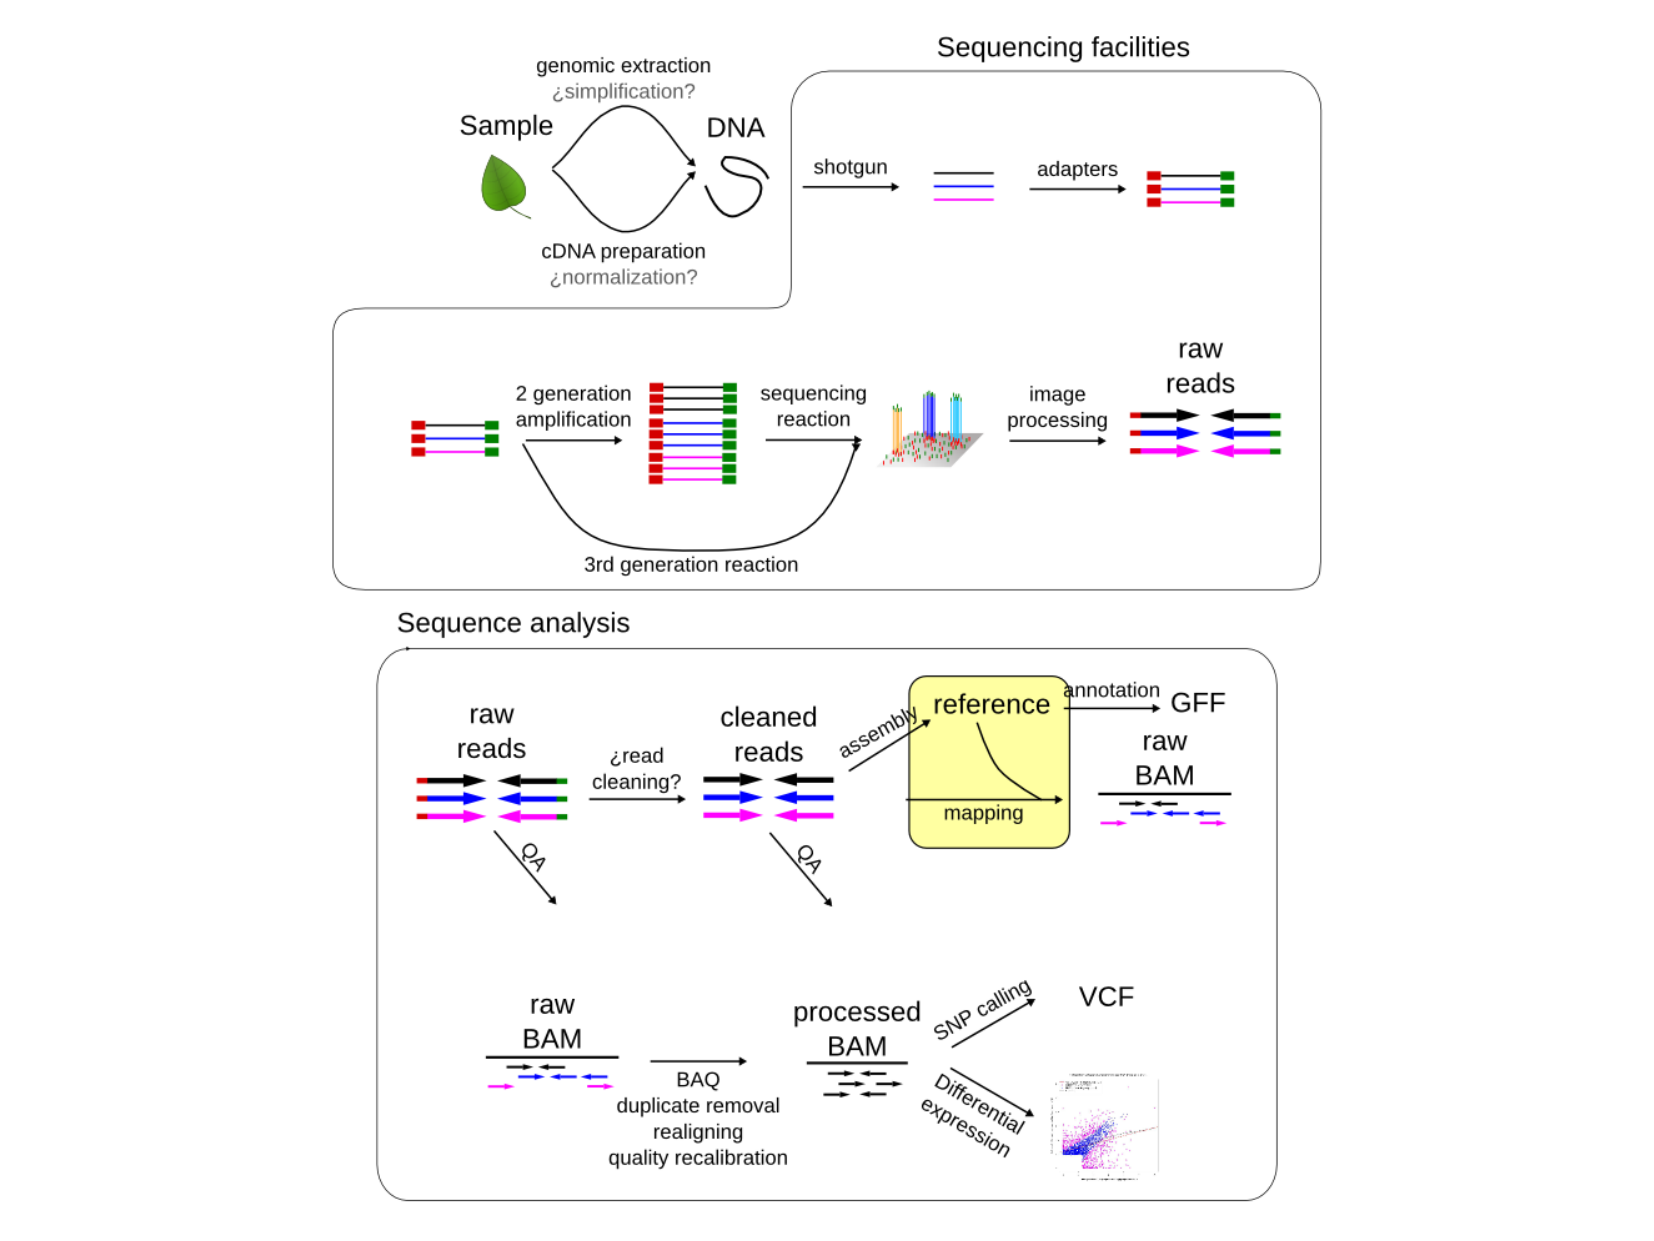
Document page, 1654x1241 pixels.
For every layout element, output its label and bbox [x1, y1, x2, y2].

picture [330, 35, 1324, 1205]
